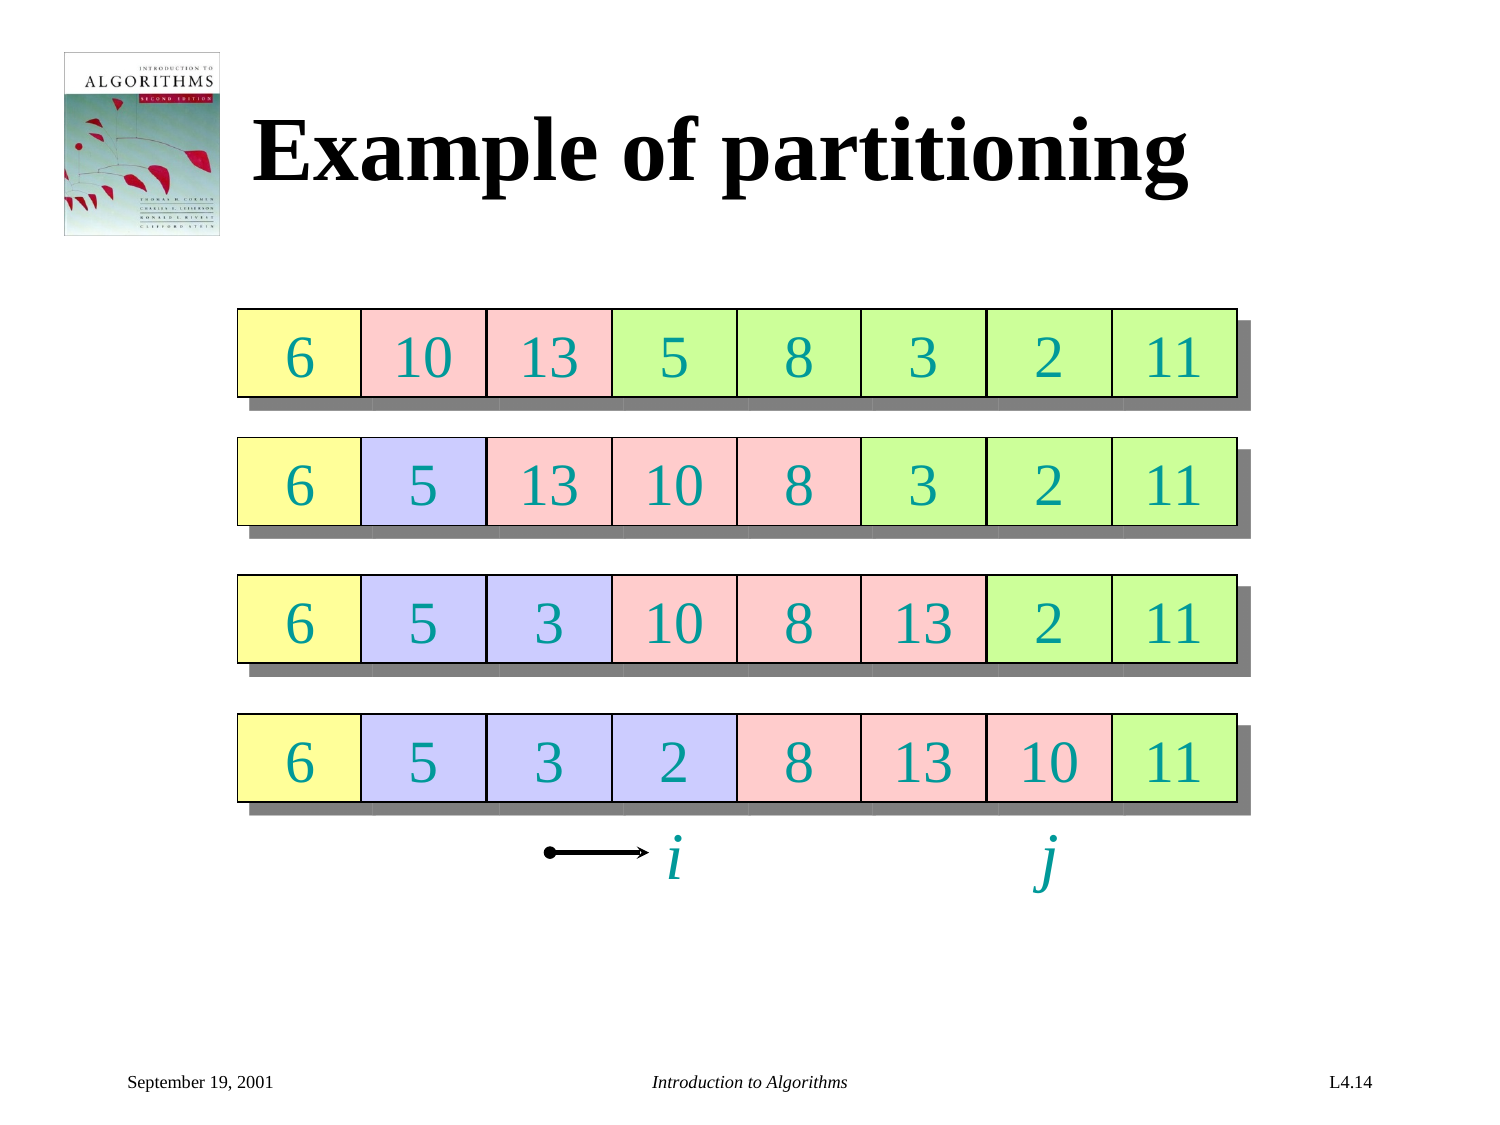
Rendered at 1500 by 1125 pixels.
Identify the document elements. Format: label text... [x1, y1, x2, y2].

text_box 10 [612, 575, 737, 664]
text_box 11 [1112, 309, 1237, 398]
text_box 2 [986, 309, 1112, 398]
text_box 3 [487, 575, 612, 664]
text_box 13 [860, 713, 986, 803]
text_box 8 [737, 309, 860, 398]
text_box L4.<number> [1074, 1062, 1388, 1101]
text_box 5 [612, 309, 737, 398]
text_box i [650, 804, 699, 901]
text_box j [1025, 804, 1074, 901]
text_box 5 [361, 437, 487, 526]
text_box 3 [860, 309, 986, 398]
text_box 10 [612, 437, 737, 526]
text_box 3 [487, 713, 612, 803]
text_box 8 [737, 713, 860, 803]
text_box 13 [860, 575, 986, 664]
text_box 2 [612, 713, 737, 803]
text_box 11 [1112, 575, 1237, 664]
text_box 2 [986, 437, 1112, 526]
text_box 8 [737, 437, 860, 526]
title Example of partitioning [237, 49, 1475, 238]
text_box 2 [986, 575, 1112, 664]
text_box 11 [1112, 713, 1237, 803]
text_box 3 [860, 437, 986, 526]
text_box 5 [361, 575, 487, 664]
text_box 11 [1112, 437, 1237, 526]
text_box 10 [361, 309, 487, 398]
text_box 6 [237, 437, 361, 526]
text_box 10 [986, 713, 1112, 803]
text_box 6 [237, 575, 361, 664]
text_box 5 [361, 713, 487, 803]
text_box 6 [237, 309, 361, 398]
text_box Introduction to Algorithms [512, 1062, 988, 1101]
text_box 8 [737, 575, 860, 664]
text_box 13 [487, 309, 612, 398]
picture [64, 52, 220, 236]
text_box 6 [237, 713, 361, 803]
text_box September 19, 2001 [112, 1062, 426, 1101]
text_box 13 [487, 437, 612, 526]
